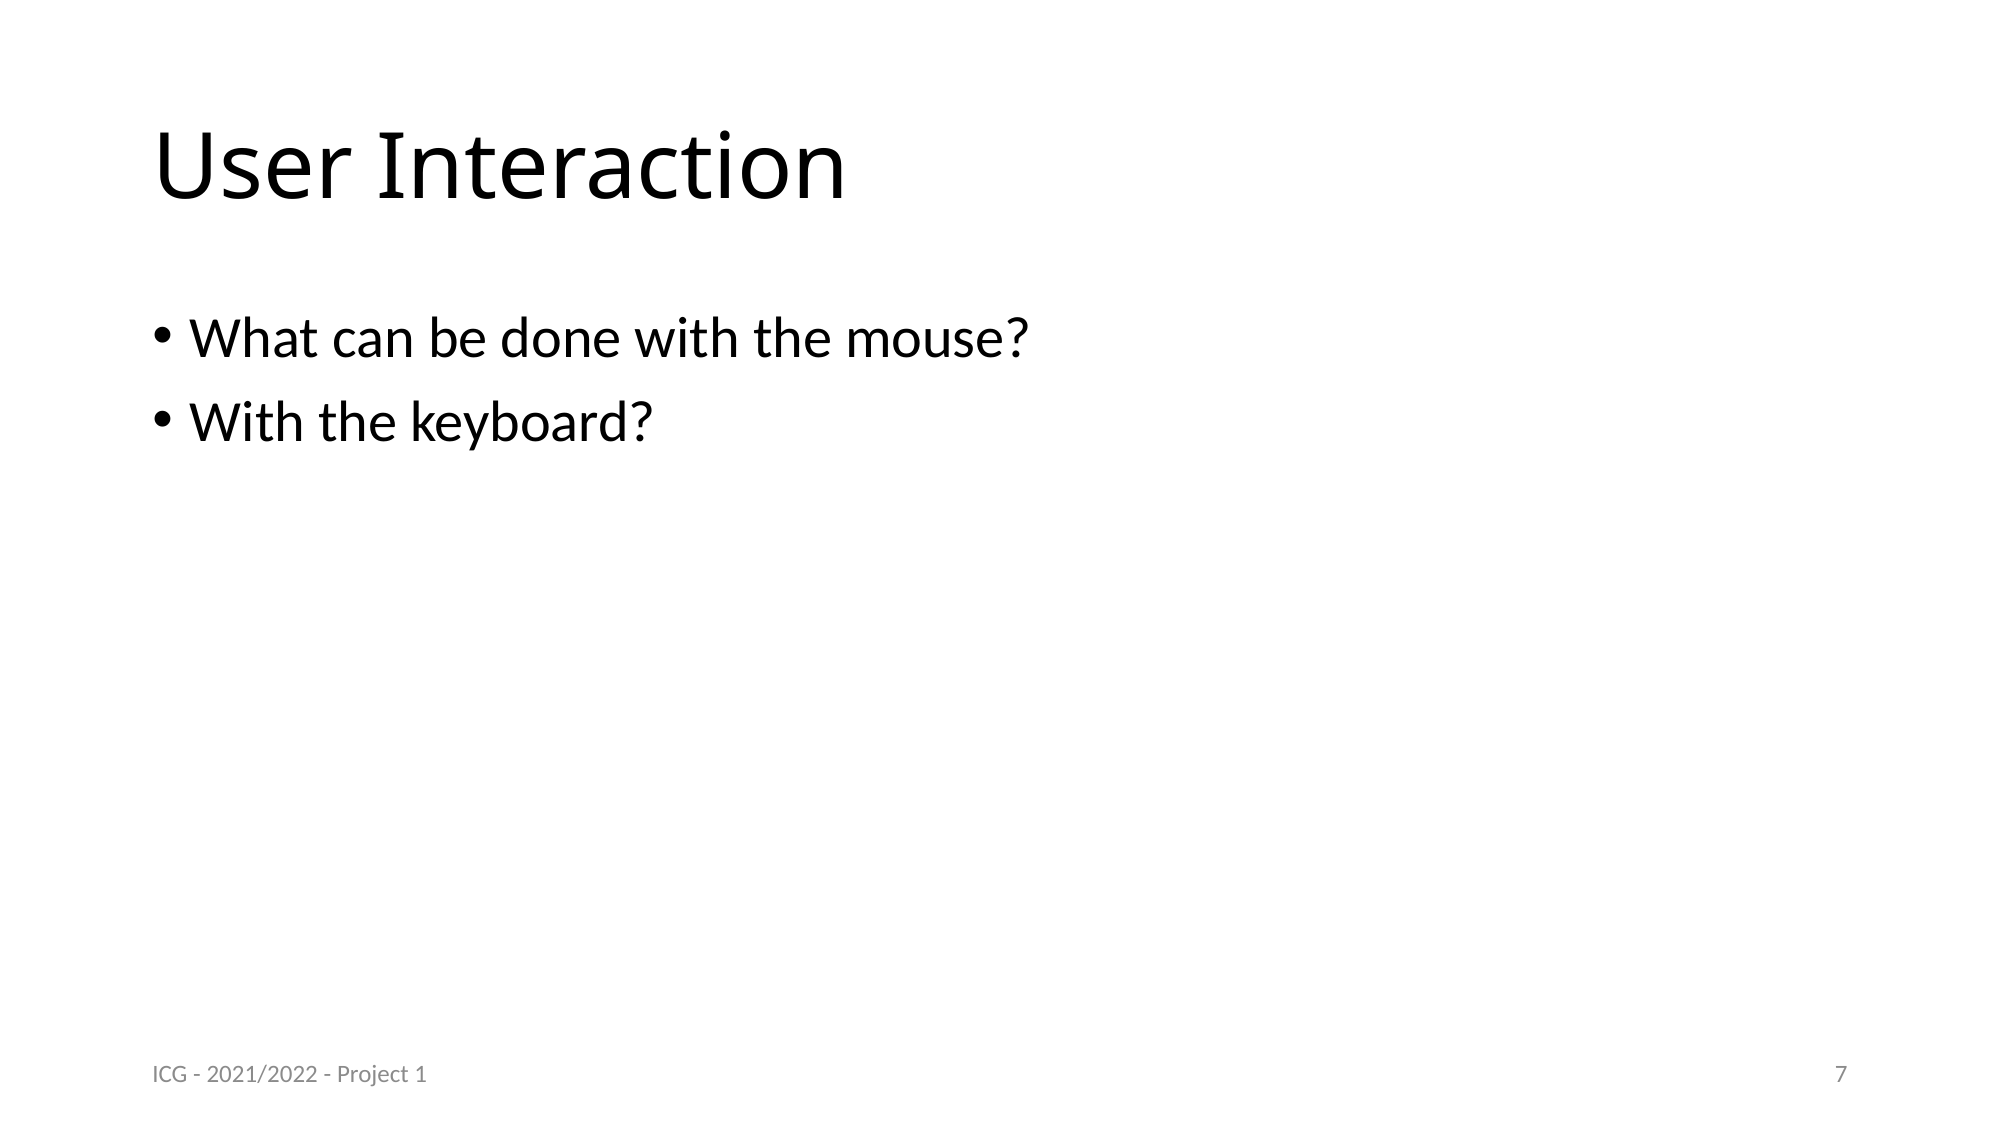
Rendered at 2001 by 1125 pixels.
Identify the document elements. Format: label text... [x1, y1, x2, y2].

title User Interaction [137, 59, 1863, 278]
list What can be done with the mouse? With the keyboard? [137, 299, 1863, 1014]
slide_number ICG - 2021/2022 - Project 1 [137, 1042, 588, 1103]
